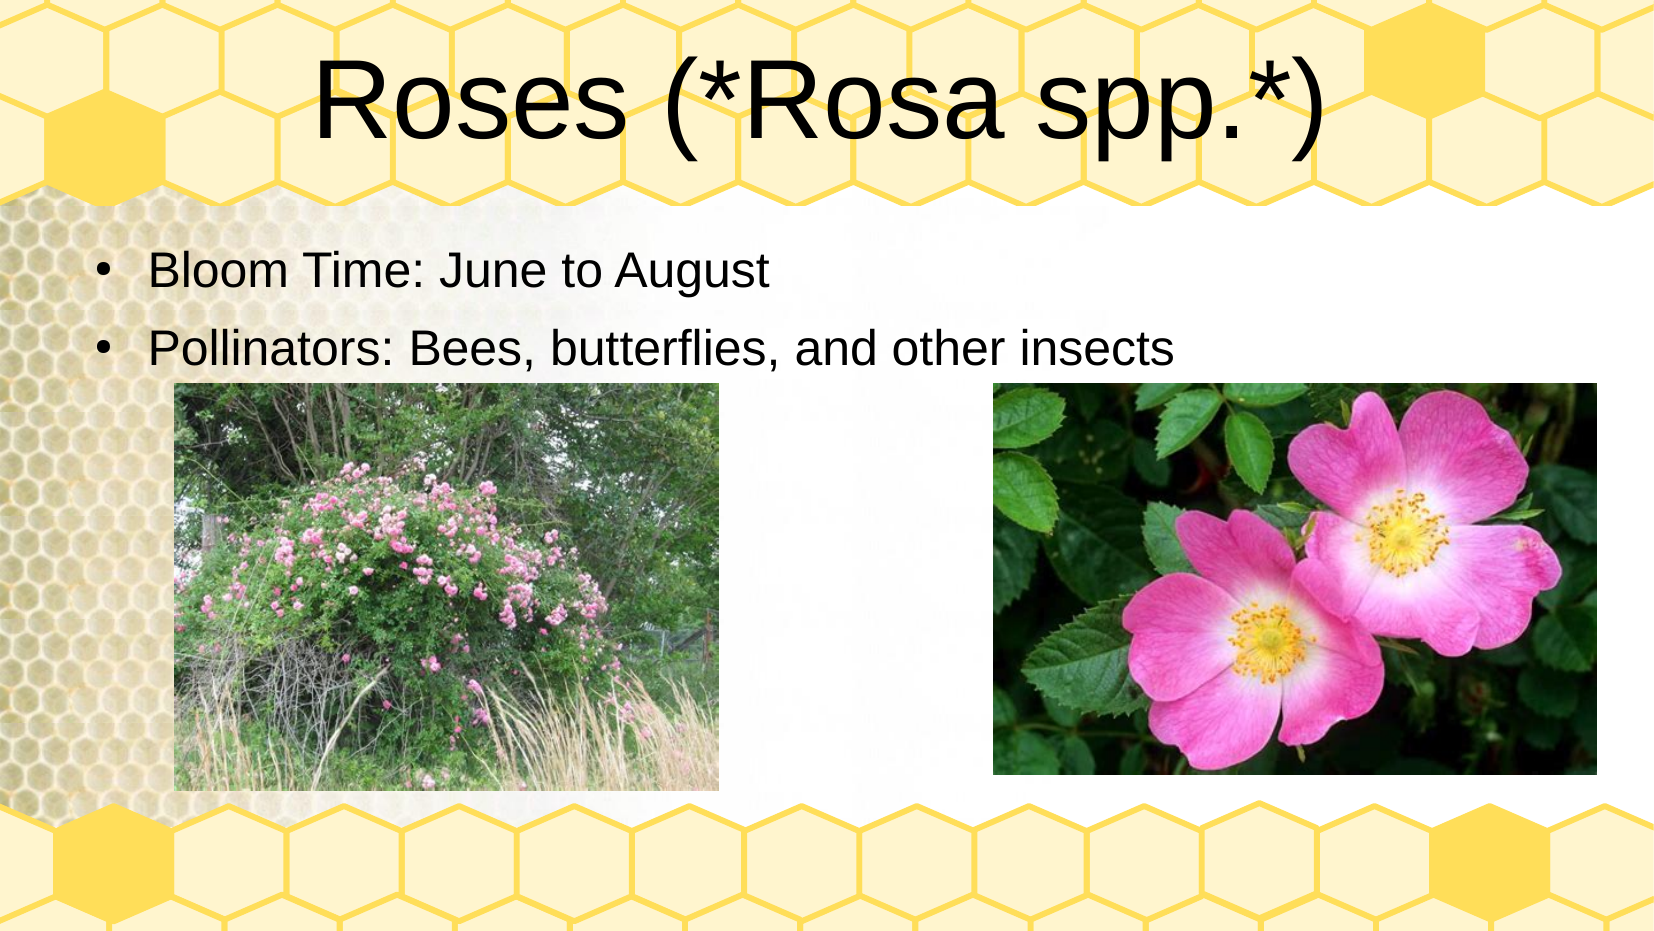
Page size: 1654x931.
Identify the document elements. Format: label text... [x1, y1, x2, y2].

title Roses (*Rosa spp.*) [76, 0, 1565, 200]
picture [0, 186, 1654, 827]
list Bloom Time: June to August Pollinators: Bees, butterflies, and other insects [76, 242, 1565, 384]
